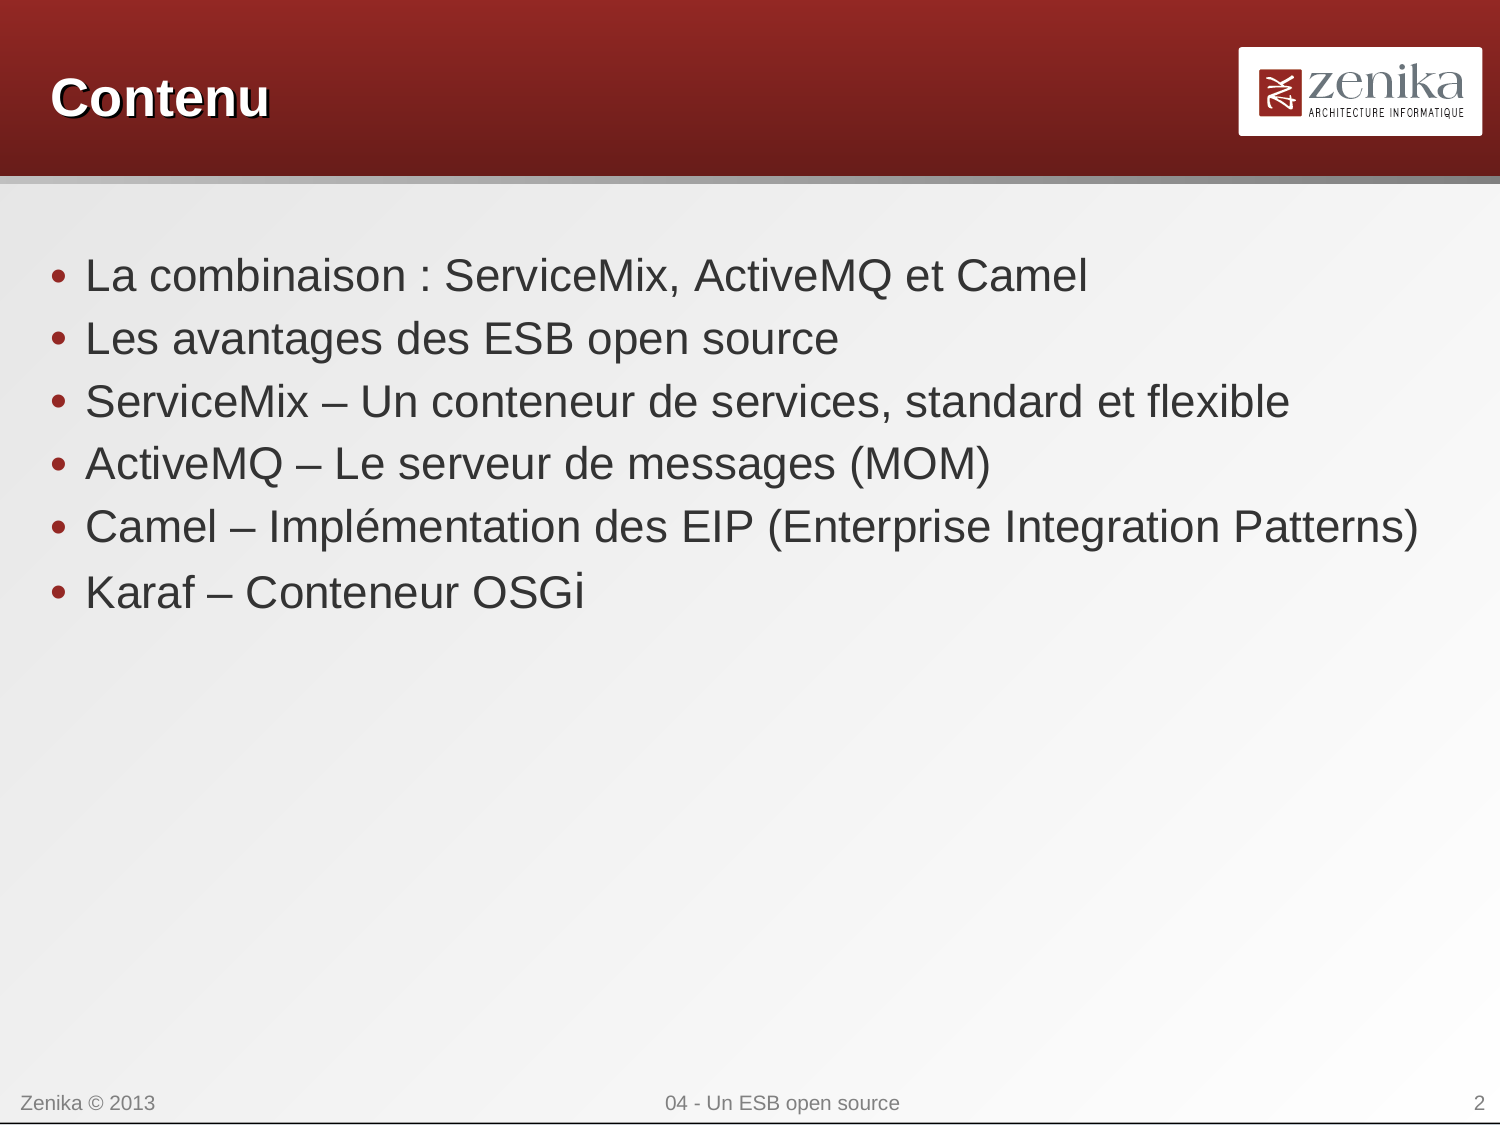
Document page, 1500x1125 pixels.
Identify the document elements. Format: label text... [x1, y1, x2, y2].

picture [1257, 58, 1464, 125]
title Contenu [50, 15, 1206, 180]
list La combinaison : ServiceMix, ActiveMQ et Camel Les avantages des ESB open source ServiceMix – Un conteneur de services, standard et flexible ActiveMQ – Le serveur de messages (MOM) Camel – Implémentation des EIP (Enterprise Integration Patterns) Karaf – Conteneur OSGi [50, 250, 1477, 1064]
